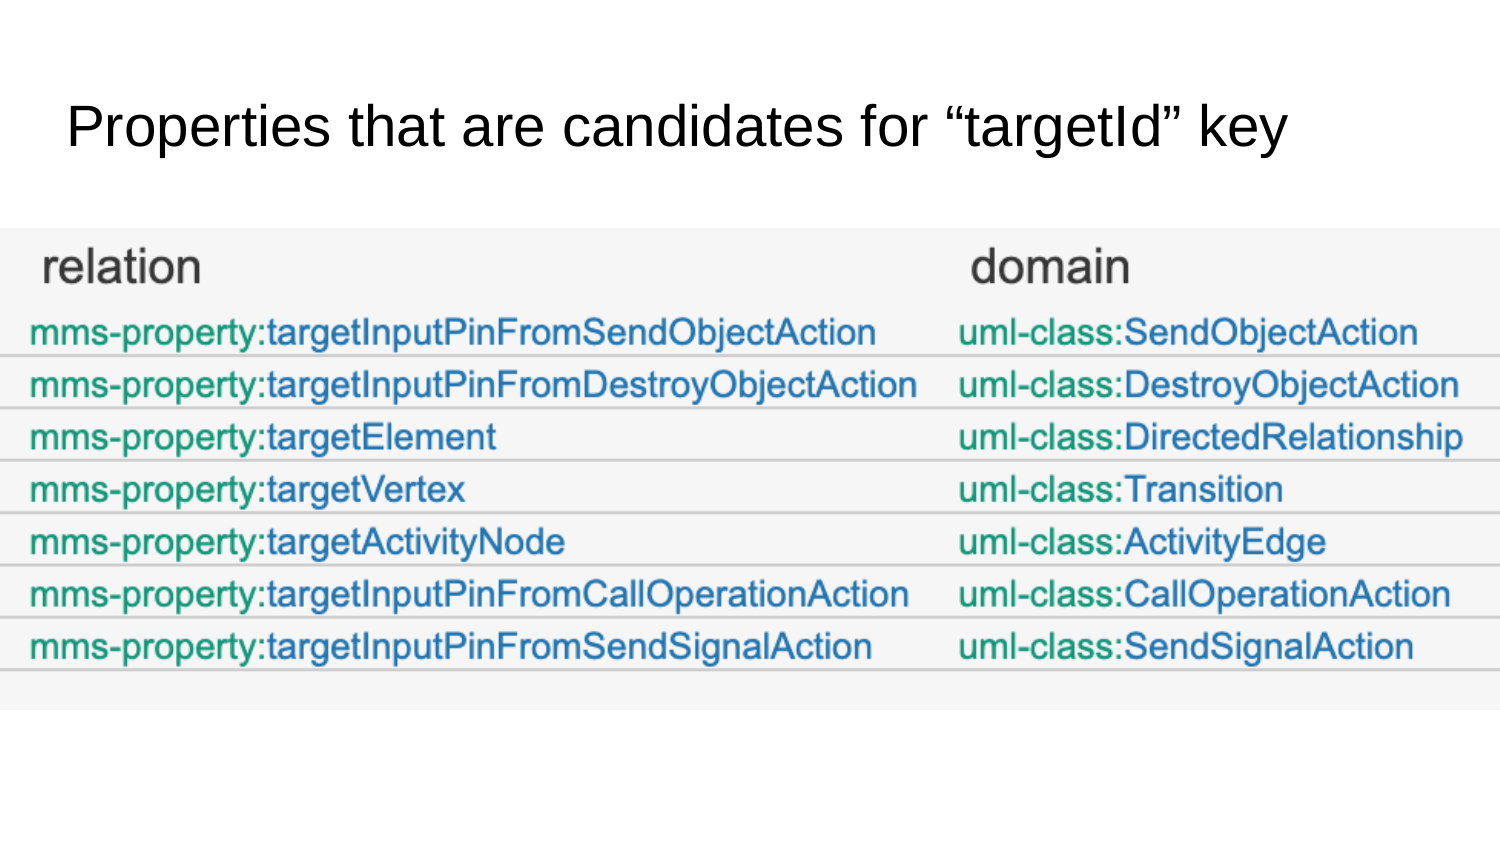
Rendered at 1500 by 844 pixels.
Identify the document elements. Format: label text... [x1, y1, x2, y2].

title Properties that are candidates for “targetId” key [51, 72, 1449, 167]
picture [0, 228, 1500, 710]
